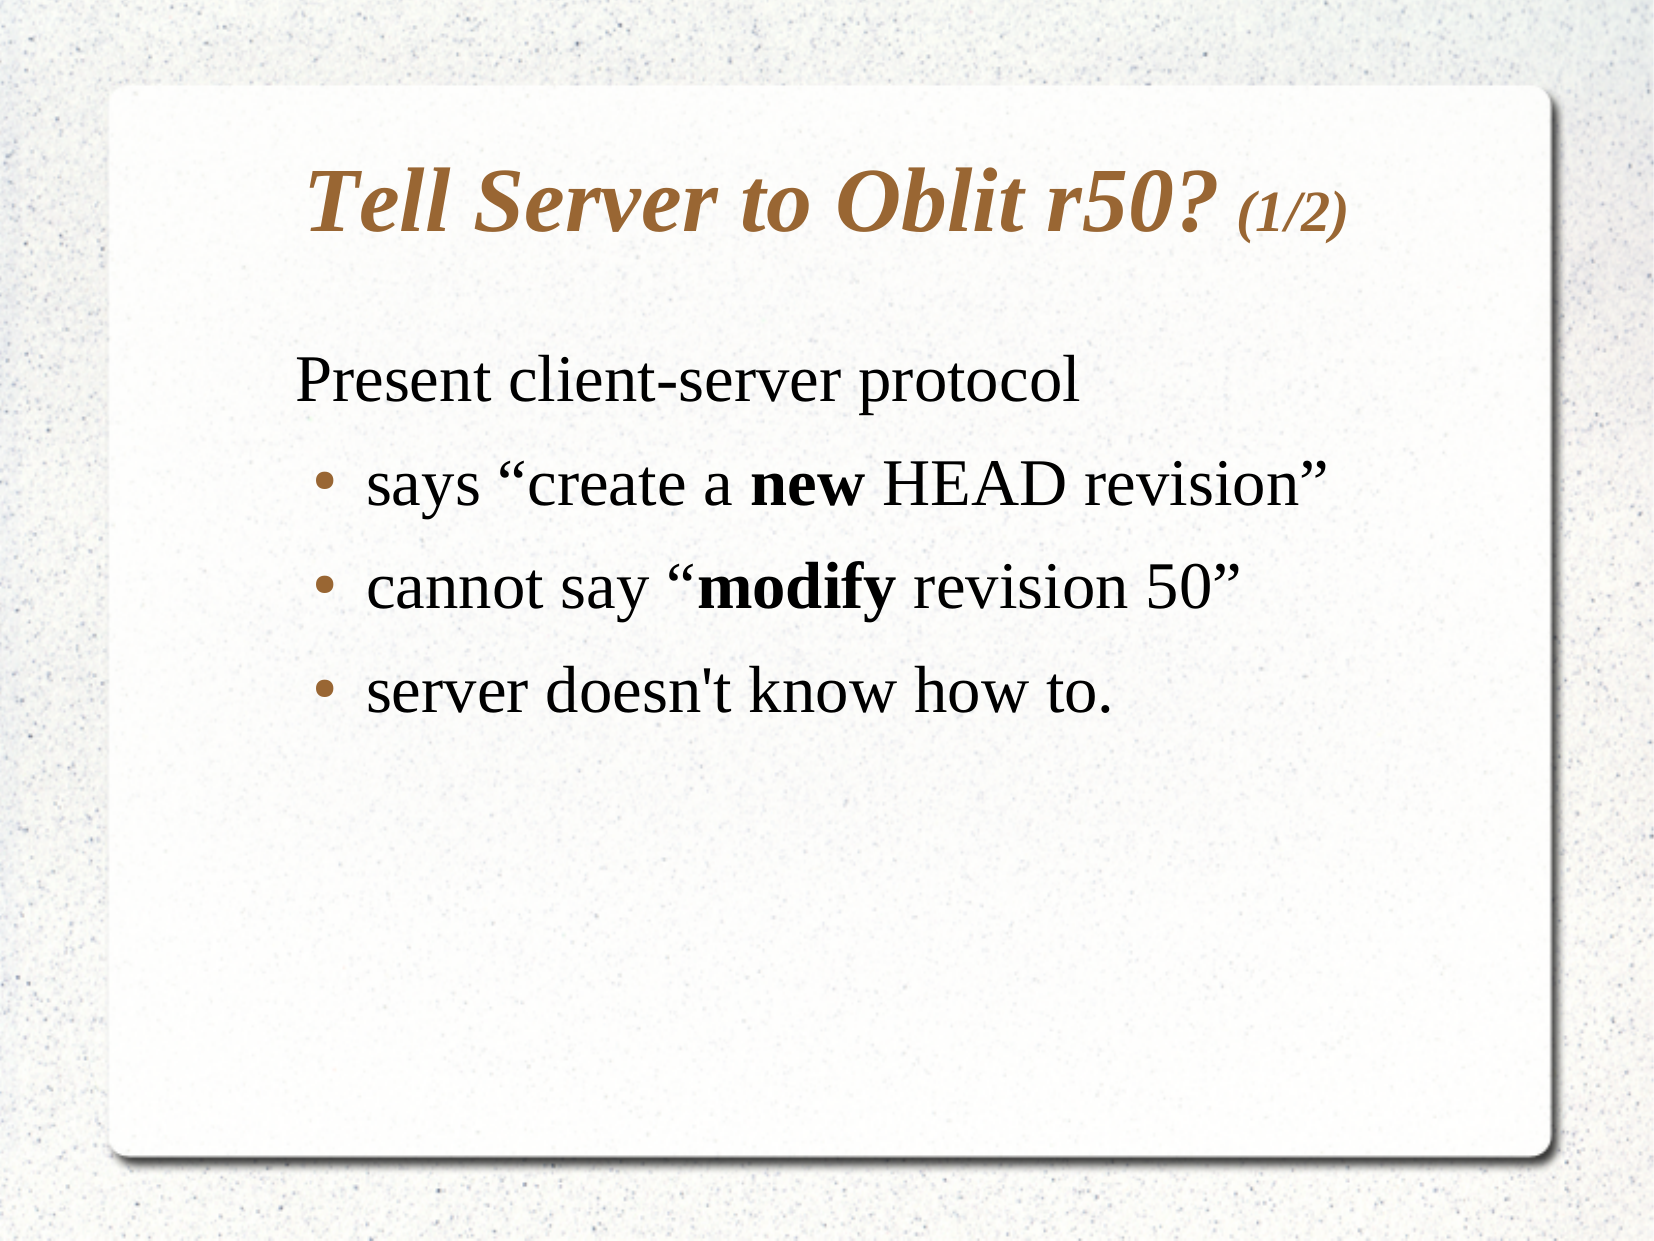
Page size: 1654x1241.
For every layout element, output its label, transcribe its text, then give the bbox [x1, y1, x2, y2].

title Tell Server to Oblit r50? (1/2) [118, 96, 1536, 304]
picture [0, 0, 1654, 1241]
list Present client-server protocol says “create a new HEAD revision” cannot say “modify revision 50” server doesn't know how to. [295, 342, 1654, 1161]
